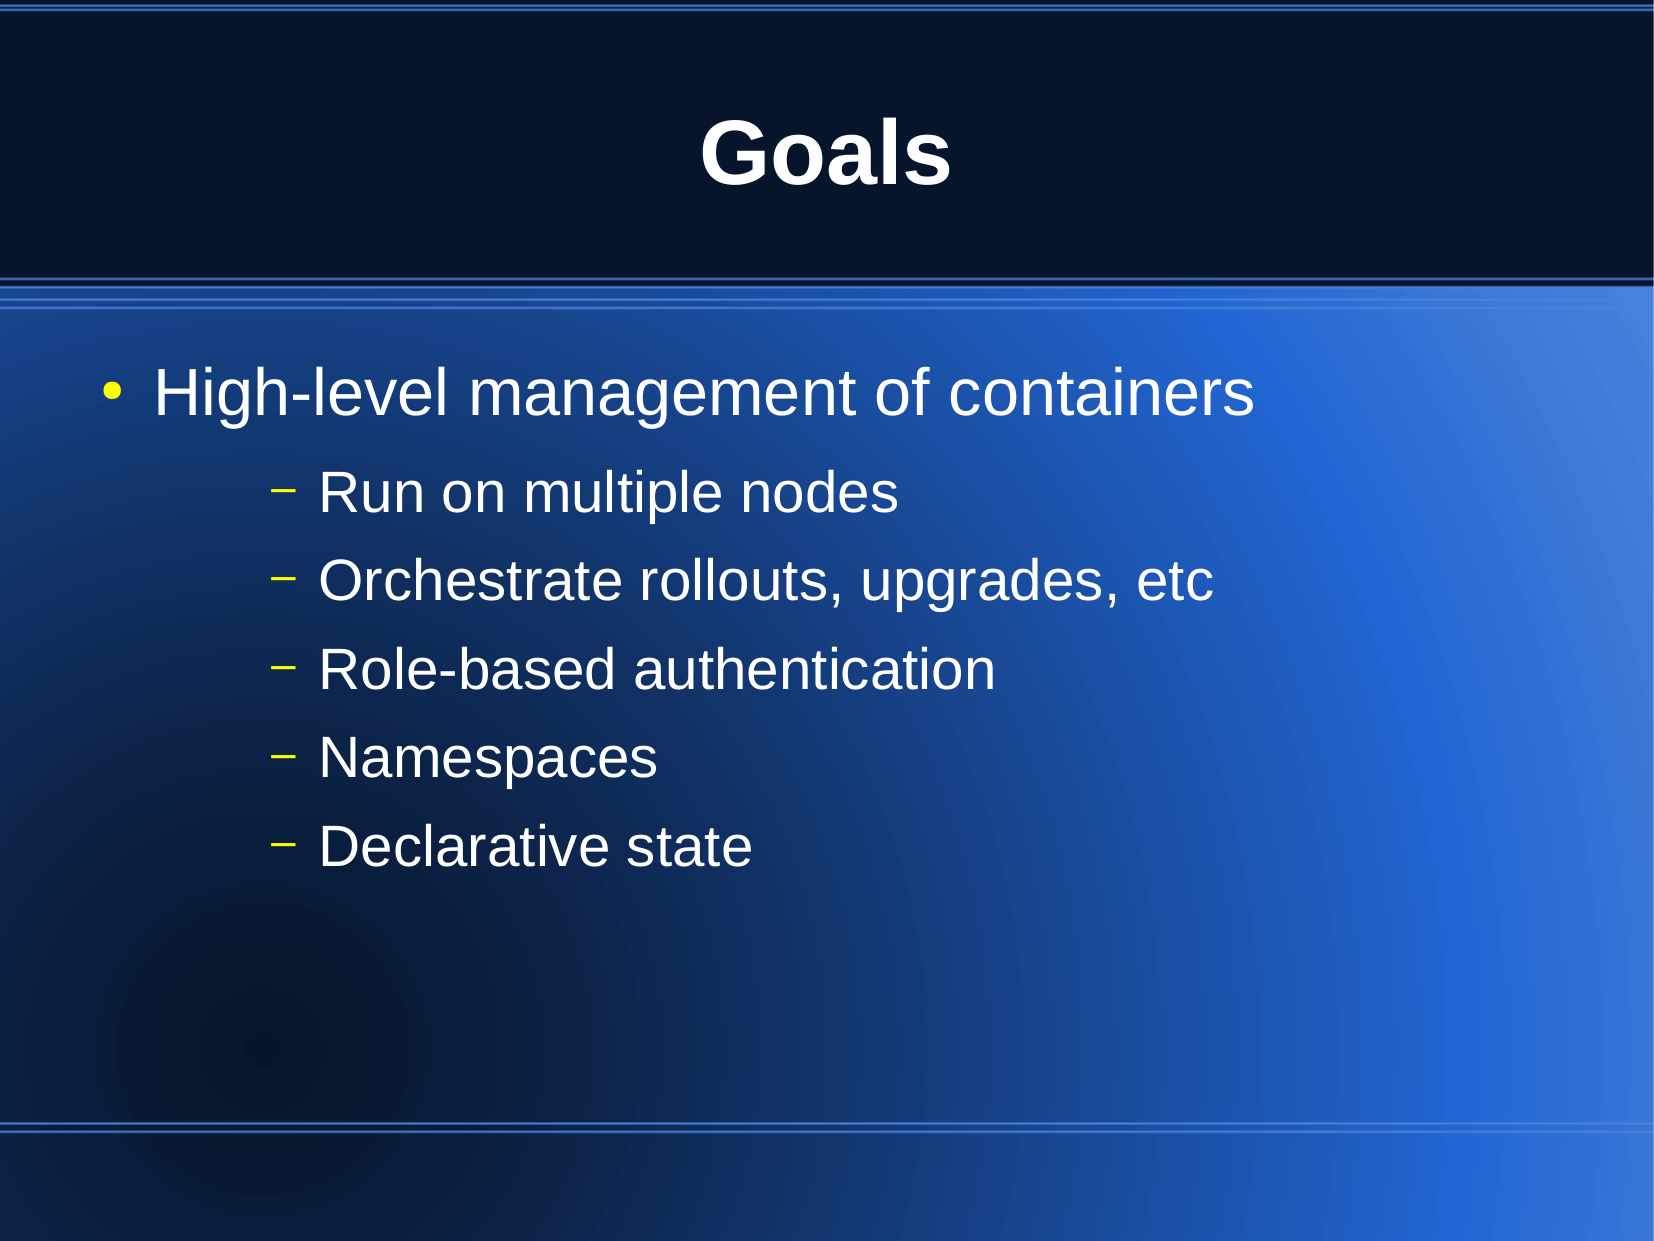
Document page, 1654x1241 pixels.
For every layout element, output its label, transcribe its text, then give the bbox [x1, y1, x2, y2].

list High-level management of containers Run on multiple nodes Orchestrate rollouts, upgrades, etc Role-based authentication Namespaces Declarative state [82, 355, 1571, 1058]
picture [0, 0, 1654, 1241]
title Goals [82, 49, 1571, 257]
